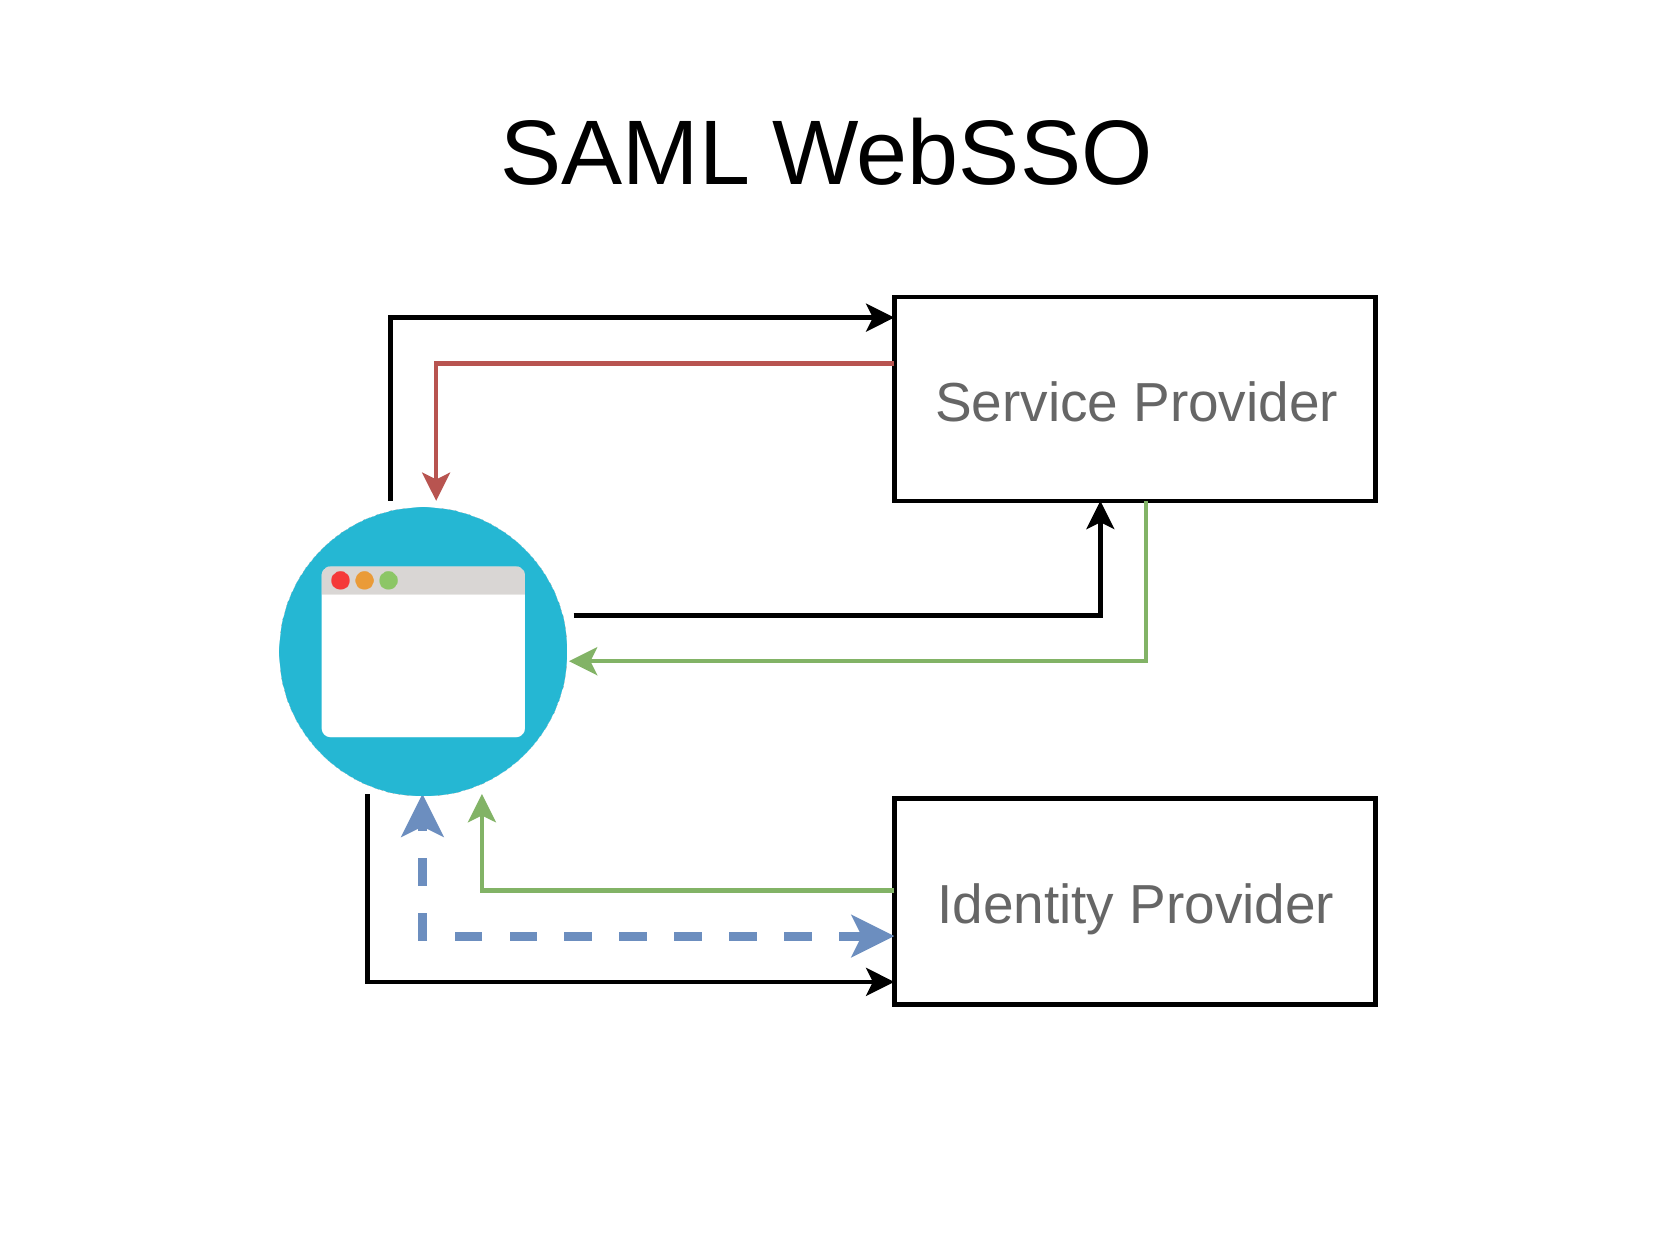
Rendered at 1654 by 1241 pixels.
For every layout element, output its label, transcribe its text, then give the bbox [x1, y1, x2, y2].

title SAML WebSSO [82, 49, 1571, 257]
picture [271, 290, 1383, 1010]
